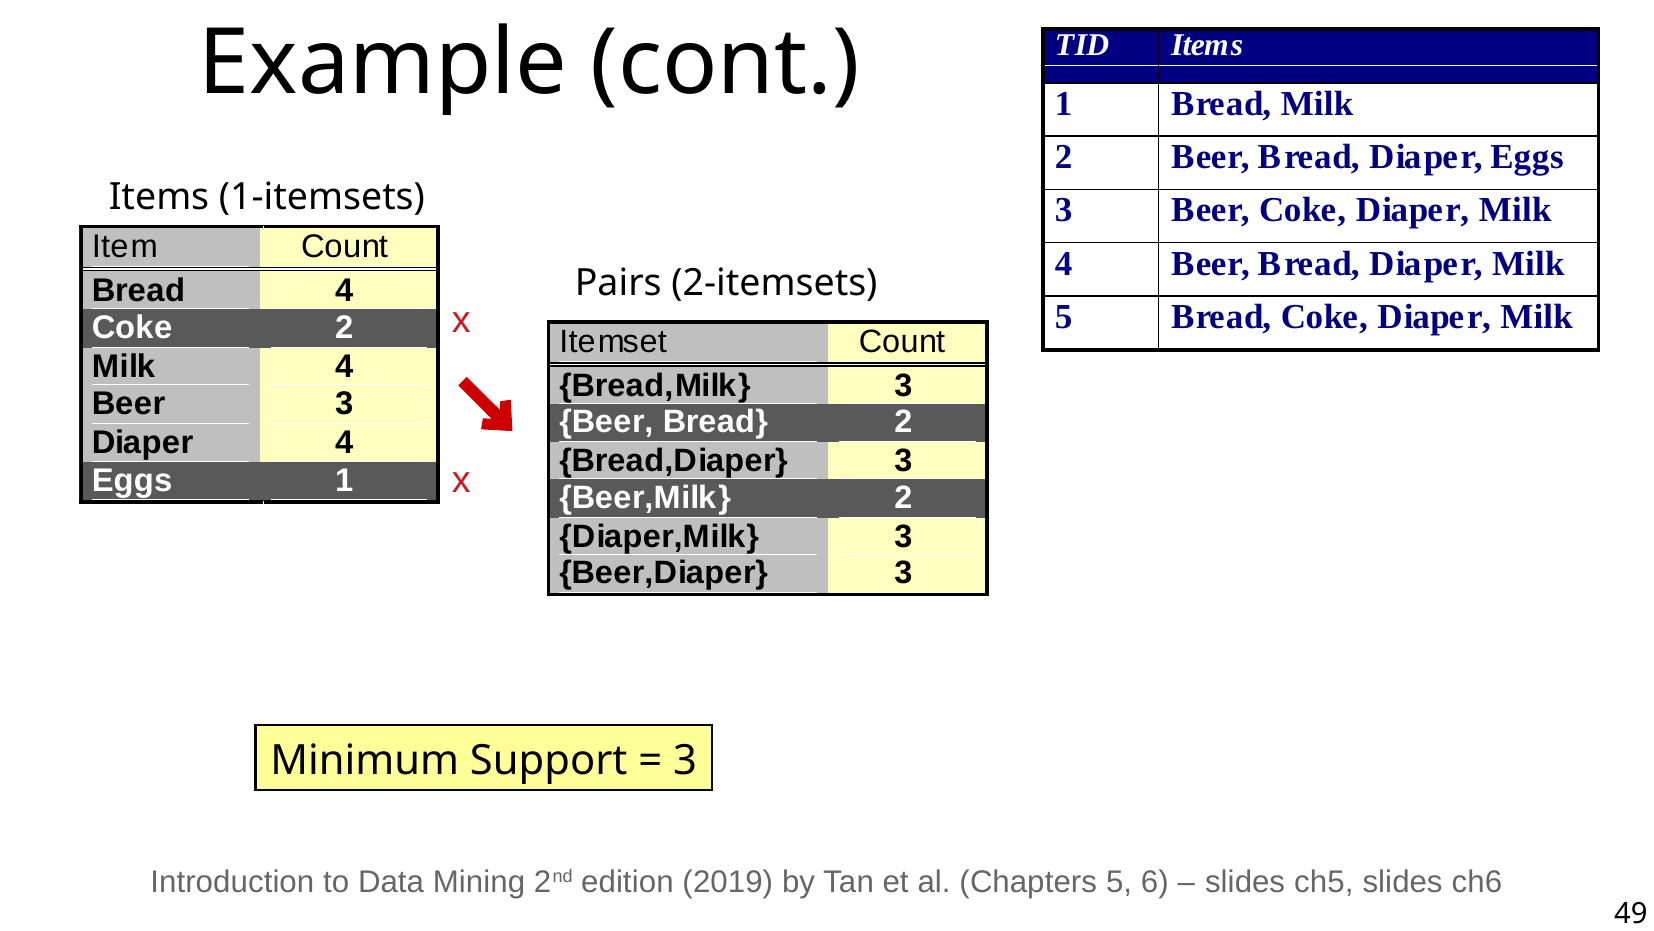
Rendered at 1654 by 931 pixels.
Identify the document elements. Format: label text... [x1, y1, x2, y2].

text_box Items (1-itemsets) [94, 164, 441, 224]
text_box x [437, 451, 519, 508]
text_box x [437, 291, 519, 349]
picture [547, 27, 1612, 646]
text_box Introduction to Data Mining 2nd edition (2019) by Tan et al. (Chapters 5, 6) – slides ch5, slides ch6 [7, 857, 1646, 916]
text_box Minimum Support = 3 [255, 725, 712, 790]
text_box Pairs (2-itemsets) [560, 250, 893, 311]
title Example (cont.) [82, 1, 977, 115]
picture [79, 224, 455, 634]
